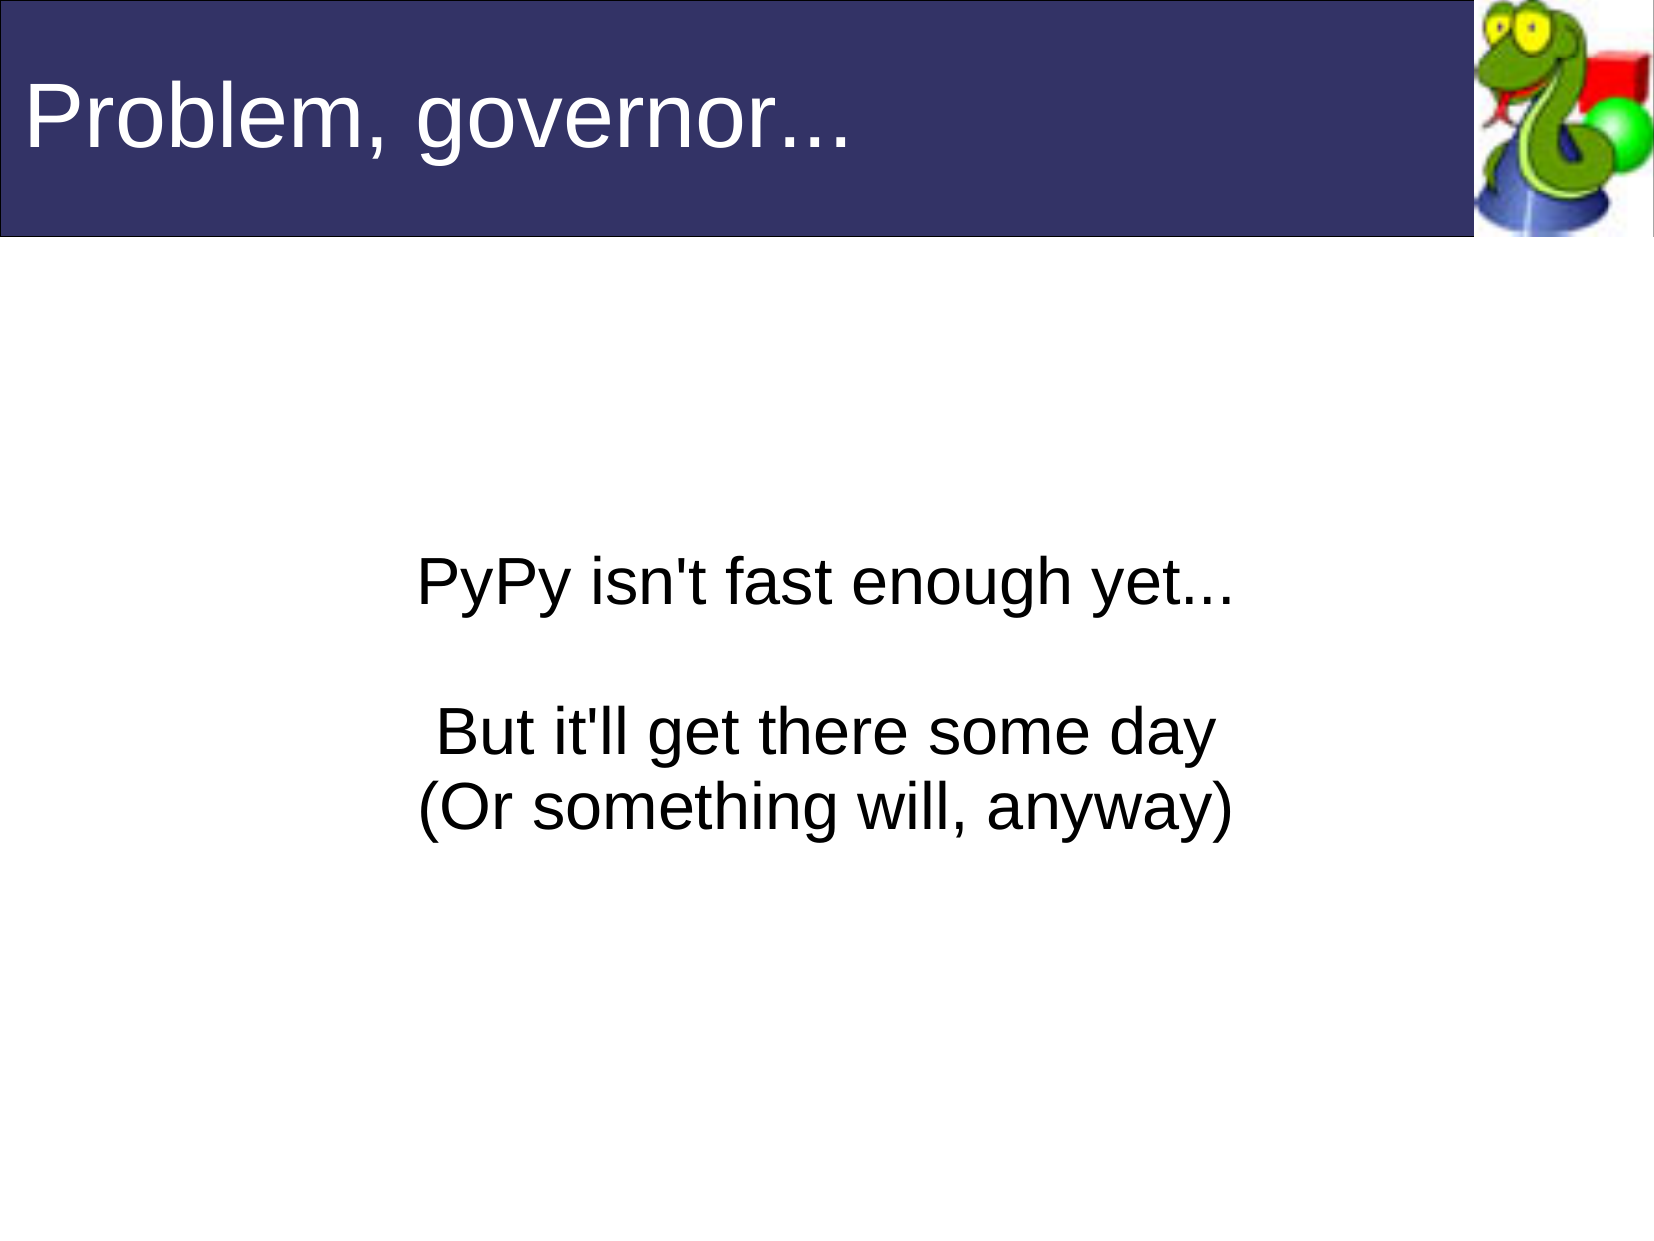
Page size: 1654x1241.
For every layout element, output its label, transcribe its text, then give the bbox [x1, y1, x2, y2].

subtitle PyPy isn't fast enough yet... But it'll get there some day (Or something will, anyway) [88, 450, 1565, 938]
title Problem, governor... [23, 19, 1477, 212]
picture [1474, 0, 1654, 237]
